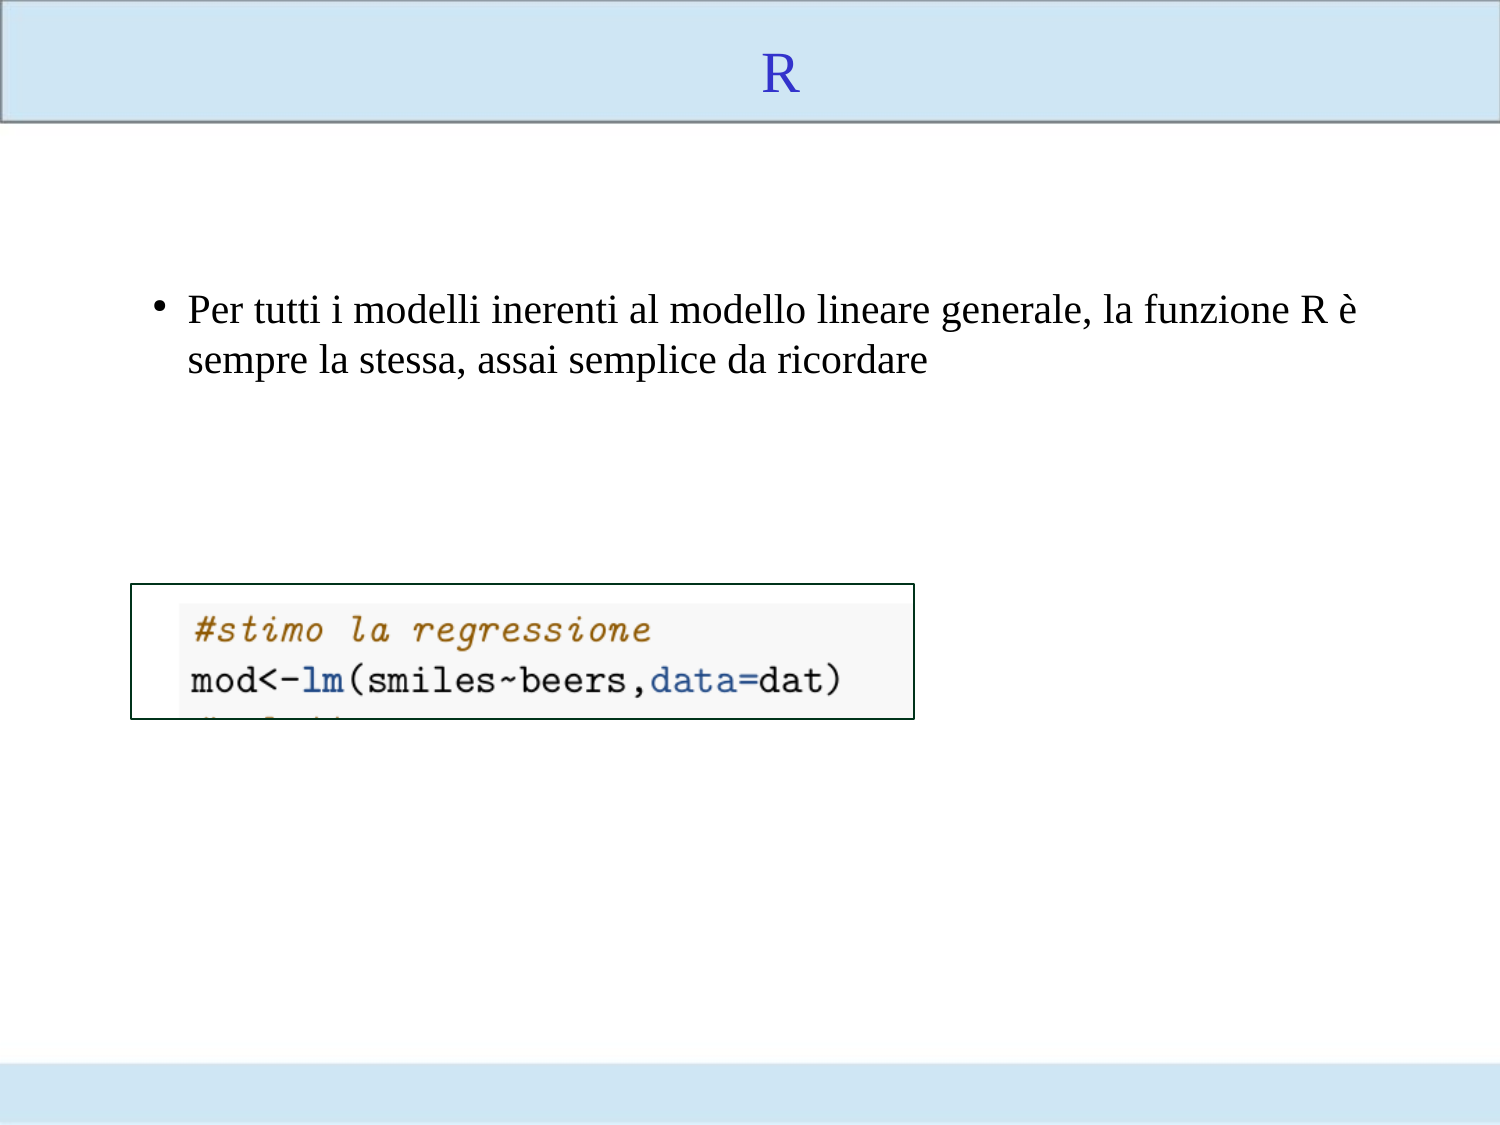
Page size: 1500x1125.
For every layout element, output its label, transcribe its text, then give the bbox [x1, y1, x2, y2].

title R [249, 24, 1313, 113]
text_box Per tutti i modelli inerenti al modello lineare generale, la funzione R è sempre la stessa, assai semplice da ricordare [137, 182, 1426, 390]
picture [0, 0, 1500, 1125]
